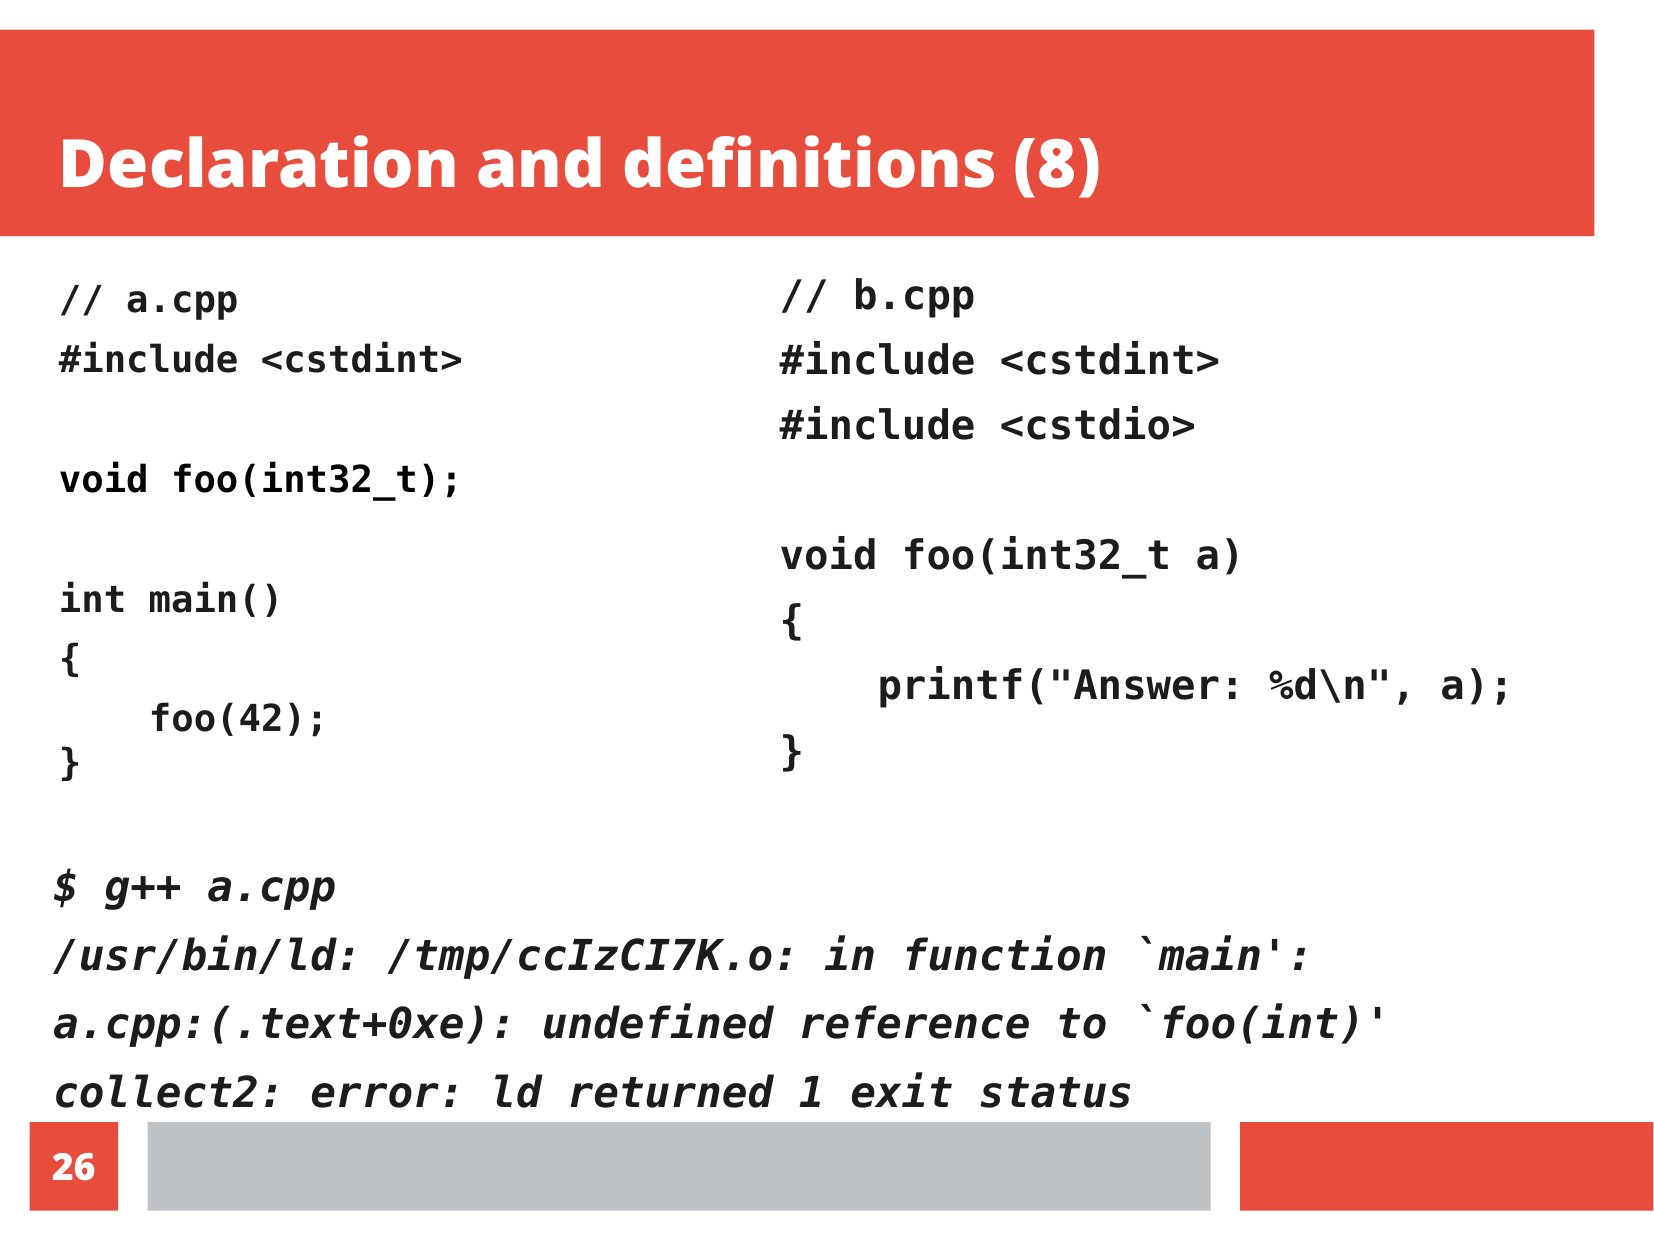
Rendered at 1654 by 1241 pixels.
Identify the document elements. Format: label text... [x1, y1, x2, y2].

list // a.cpp #include <cstdint> void foo(int32_t); int main() { foo(42); } [59, 277, 591, 792]
title Declaration and definitions (8) [59, 59, 1595, 207]
list $ g++ a.cpp /usr/bin/ld: /tmp/ccIzCI7K.o: in function `main': a.cpp:(.text+0xe): undefined reference to `foo(int)' collect2: error: ld returned 1 exit status [53, 862, 1560, 1123]
list // b.cpp #include <cstdint> #include <cstdio> void foo(int32_t a) { printf("Answer: %d\n", a); } [779, 271, 1619, 780]
